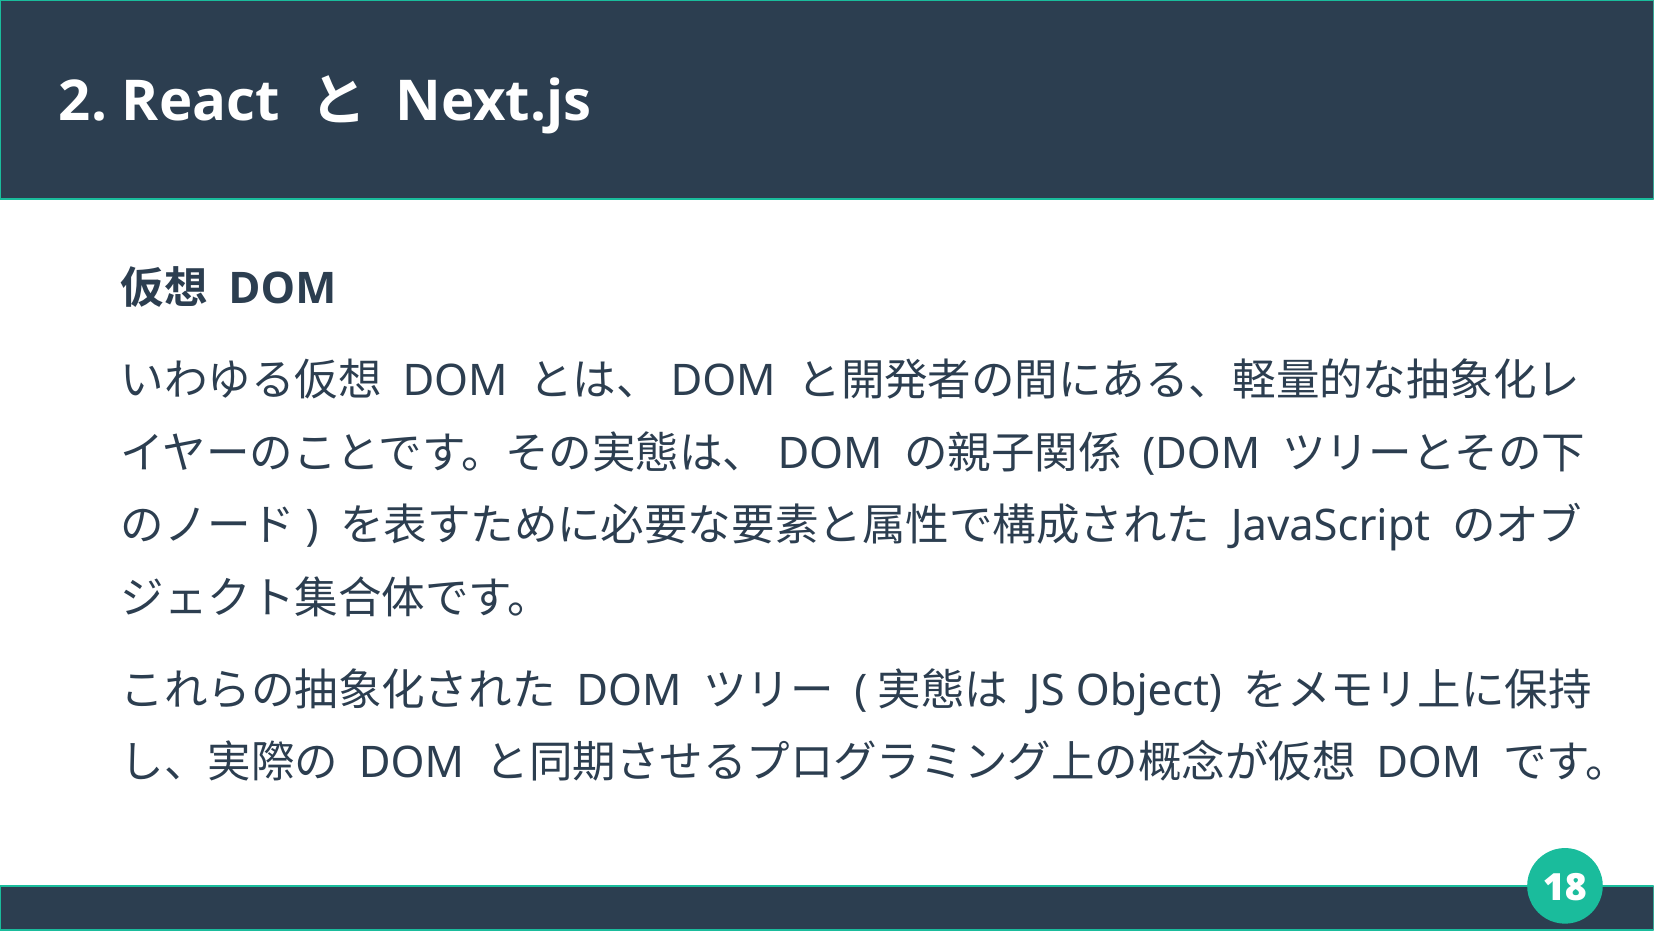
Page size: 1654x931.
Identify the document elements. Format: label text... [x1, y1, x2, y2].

list 仮想 DOM いわゆる仮想 DOM とは、DOM と開発者の間にある、軽量的な抽象化レイヤーのことです。その実態は、DOM の親子関係 (DOM ツリーとその下のノード) を表すために必要な要素と属性で構成された JavaScript のオブジェクト集合体です。 これらの抽象化された DOM ツリー (実態は JS Object) をメモリ上に保持し、実際の DOM と同期させるプログラミング上の概念が仮想 DOM です。 [59, 243, 1595, 864]
title 2. React と Next.js [59, 37, 1595, 156]
